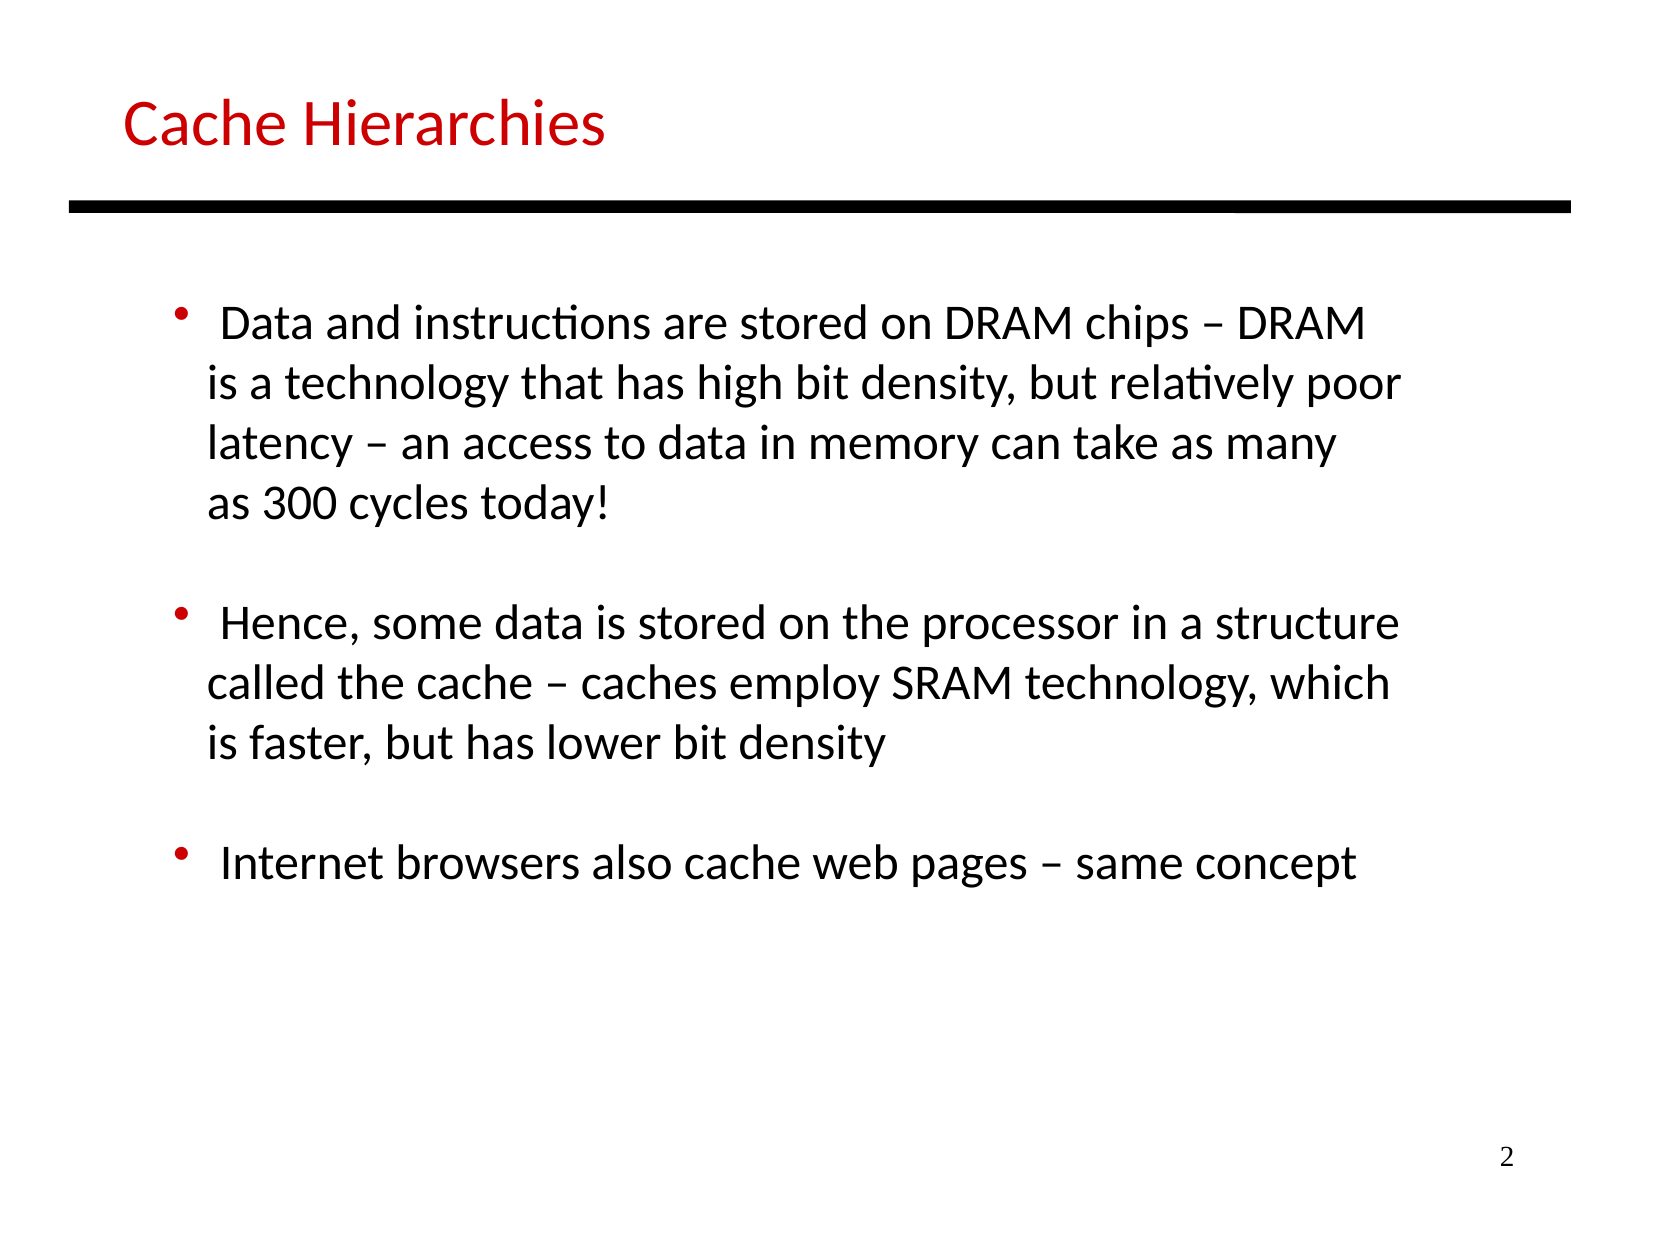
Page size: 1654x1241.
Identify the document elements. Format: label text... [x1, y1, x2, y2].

text_box Cache Hierarchies [108, 71, 622, 167]
slide_number <number> [1185, 1129, 1530, 1213]
text_box Data and instructions are stored on DRAM chips – DRAM is a technology that has high bit density, but relatively poor latency – an access to data in memory can take as many as 300 cycles today! Hence, some data is stored on the processor in a structure called the cache – caches employ SRAM technology, which is faster, but has lower bit density Internet browsers also cache web pages – same concept [158, 282, 1418, 898]
